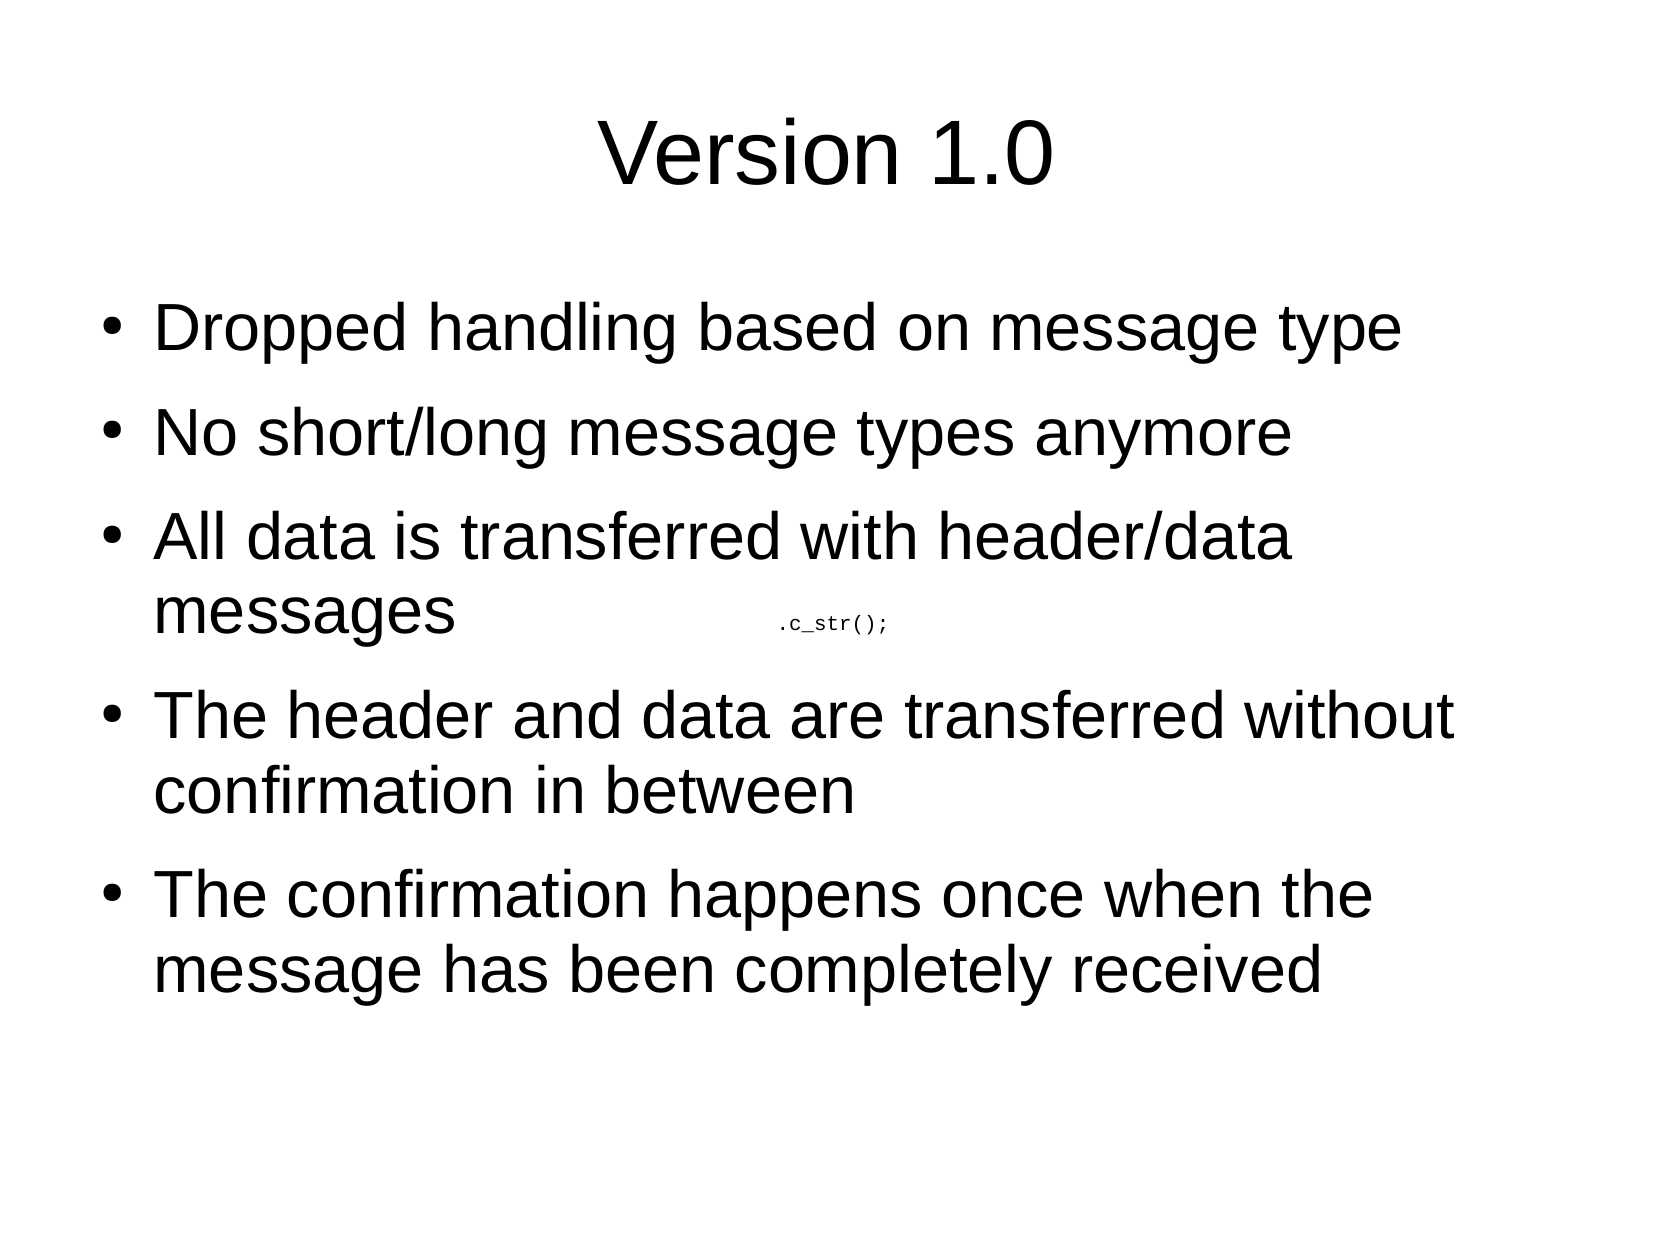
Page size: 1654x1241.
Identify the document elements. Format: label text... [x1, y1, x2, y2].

title Version 1.0 [82, 49, 1571, 257]
text_box .c_str(); [761, 605, 904, 645]
list Dropped handling based on message type No short/long message types anymore All data is transferred with header/data messages The header and data are transferred without confirmation in between The confirmation happens once when the message has been completely received [82, 290, 1571, 1010]
